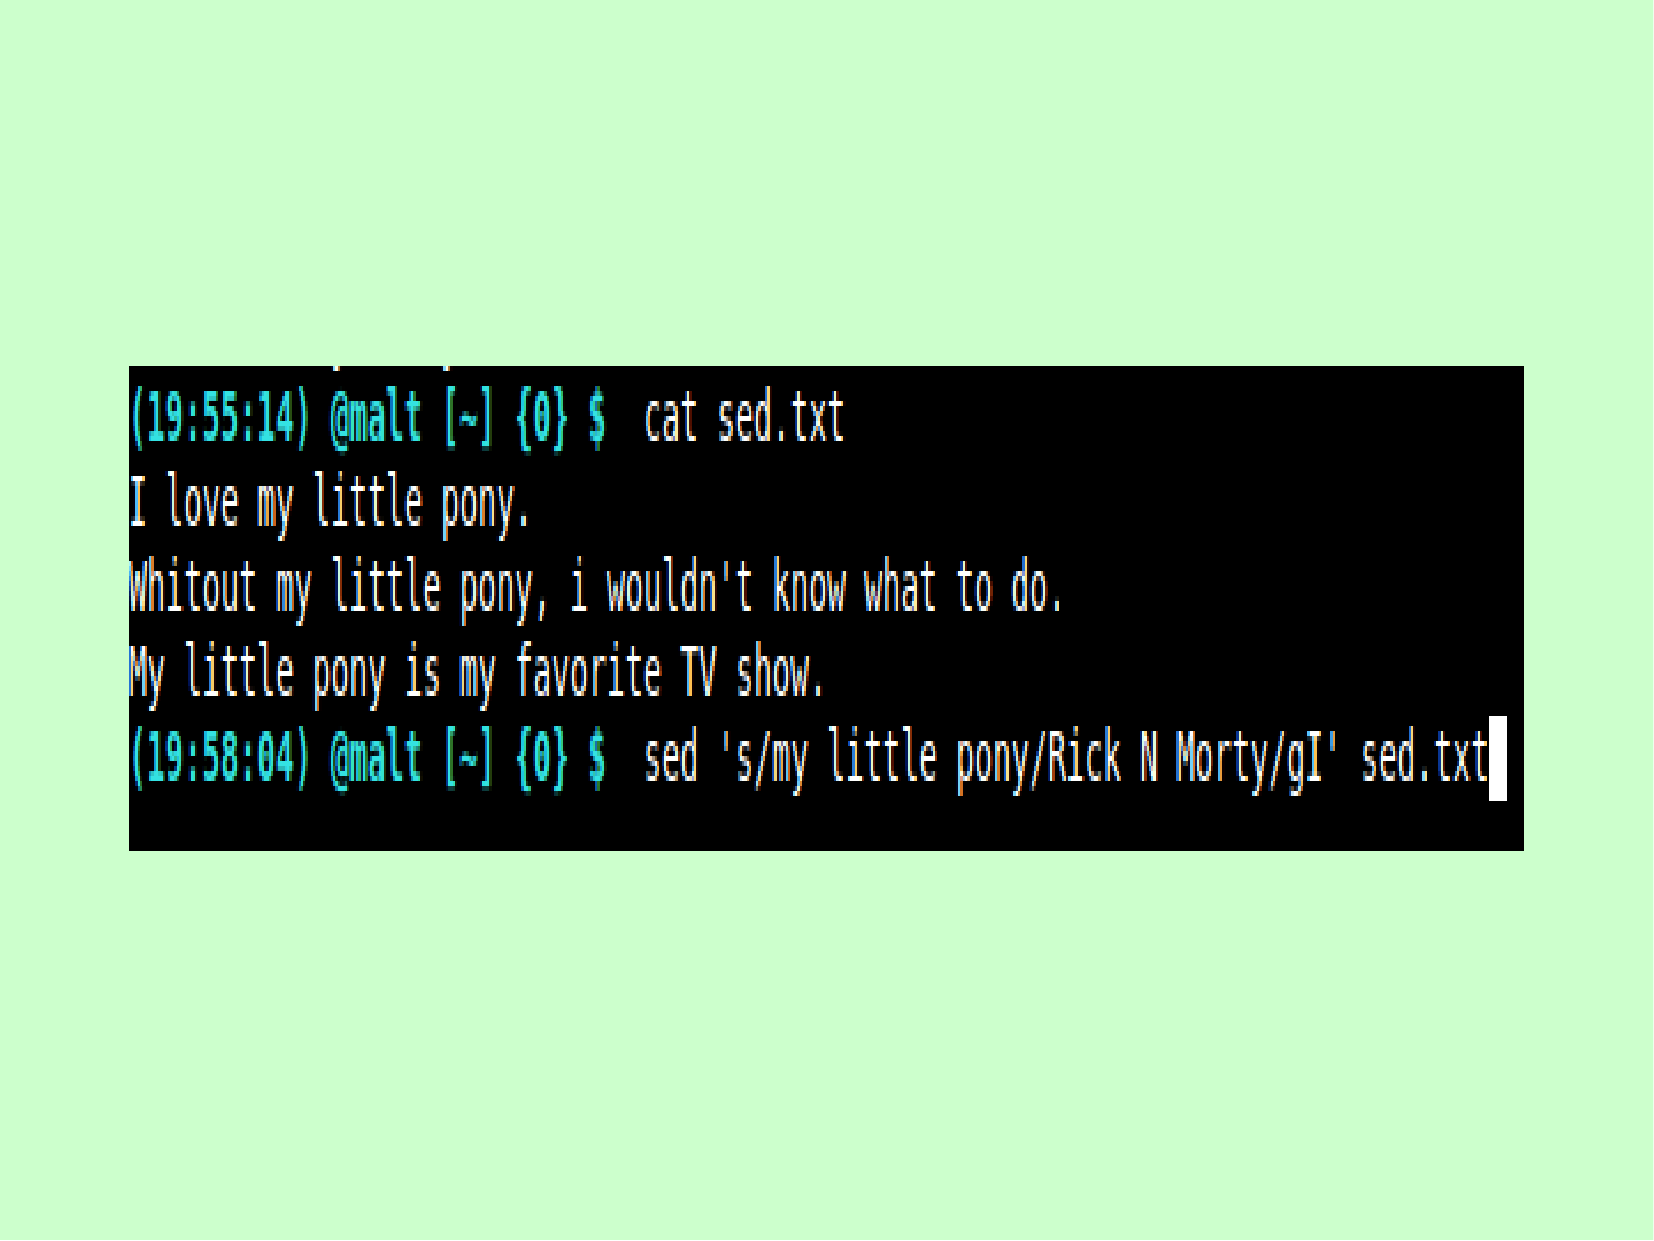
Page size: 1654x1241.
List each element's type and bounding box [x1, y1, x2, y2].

picture [129, 366, 1524, 851]
